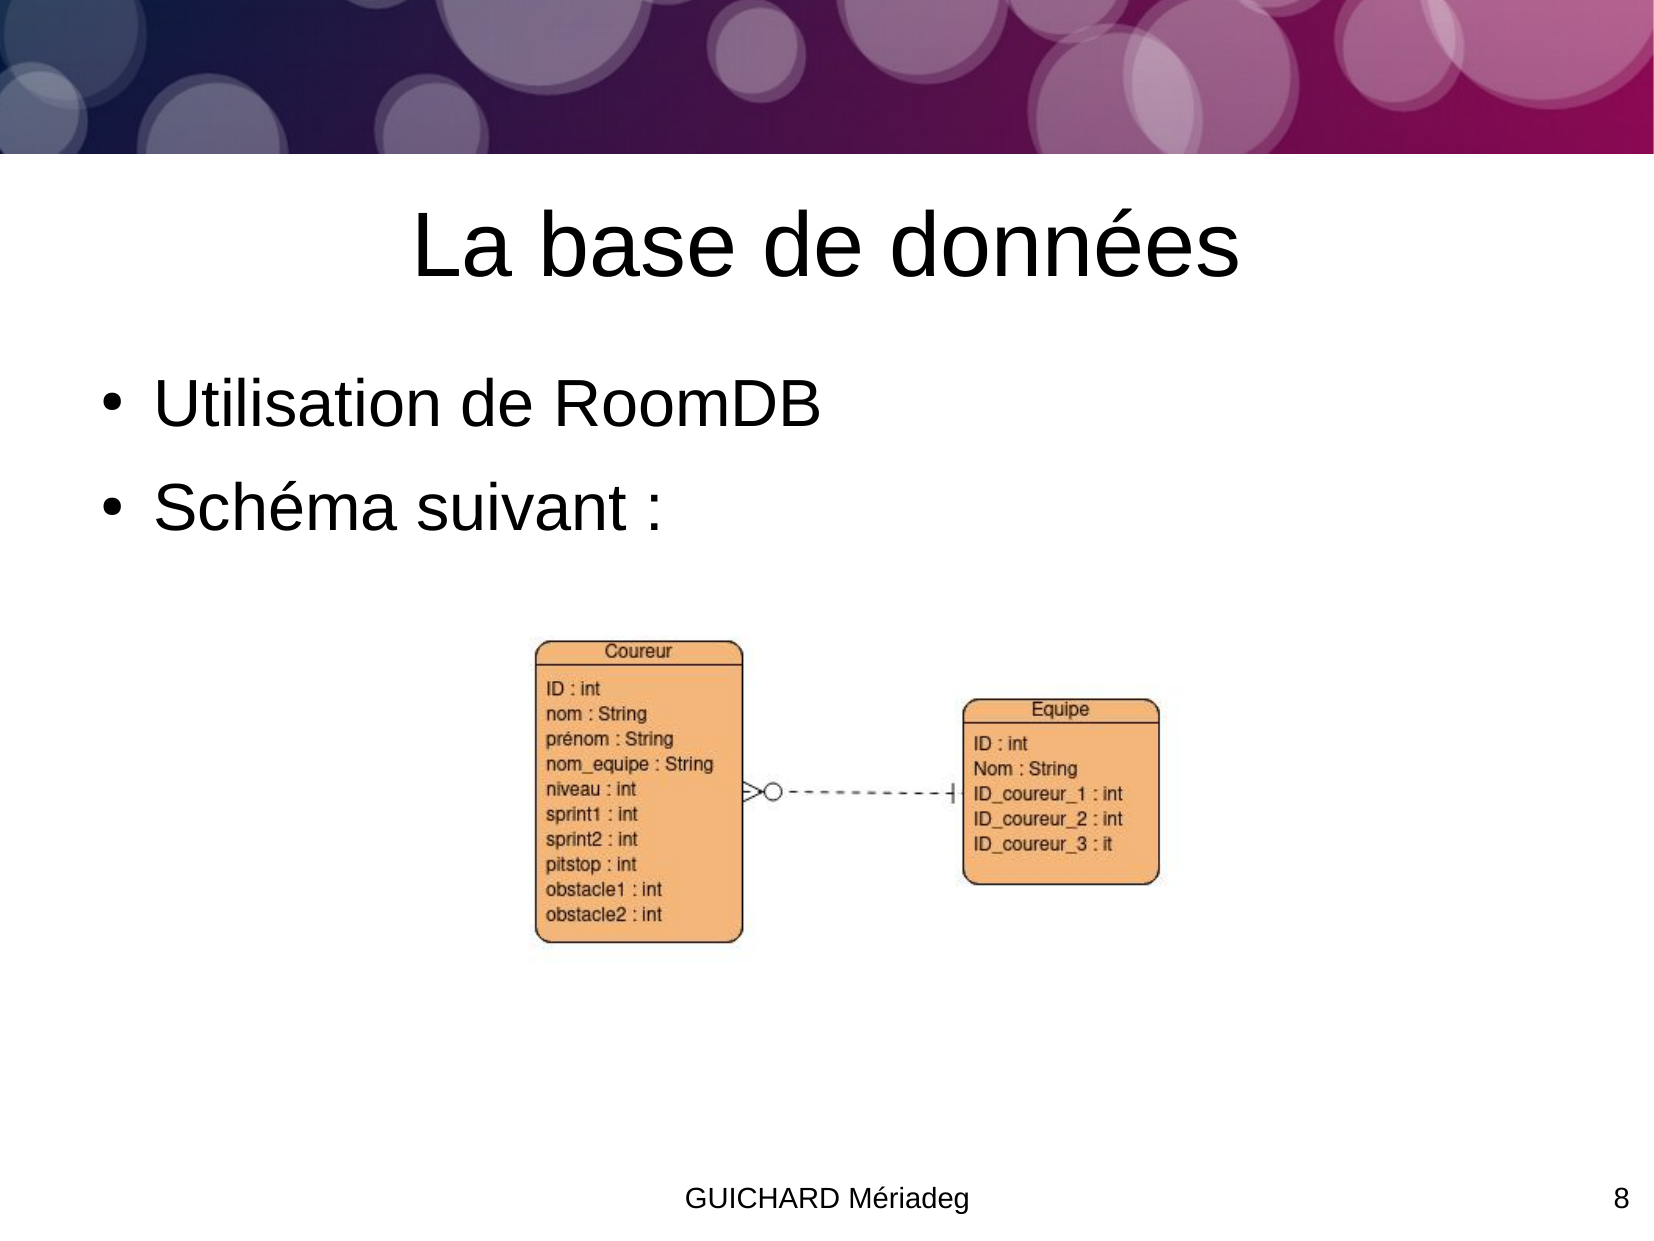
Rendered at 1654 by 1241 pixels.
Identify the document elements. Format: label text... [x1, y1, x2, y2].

list Utilisation de RoomDB Schéma suivant : [82, 366, 1571, 1087]
title La base de données [82, 159, 1571, 331]
picture [0, 0, 1654, 154]
picture [504, 611, 1229, 1028]
